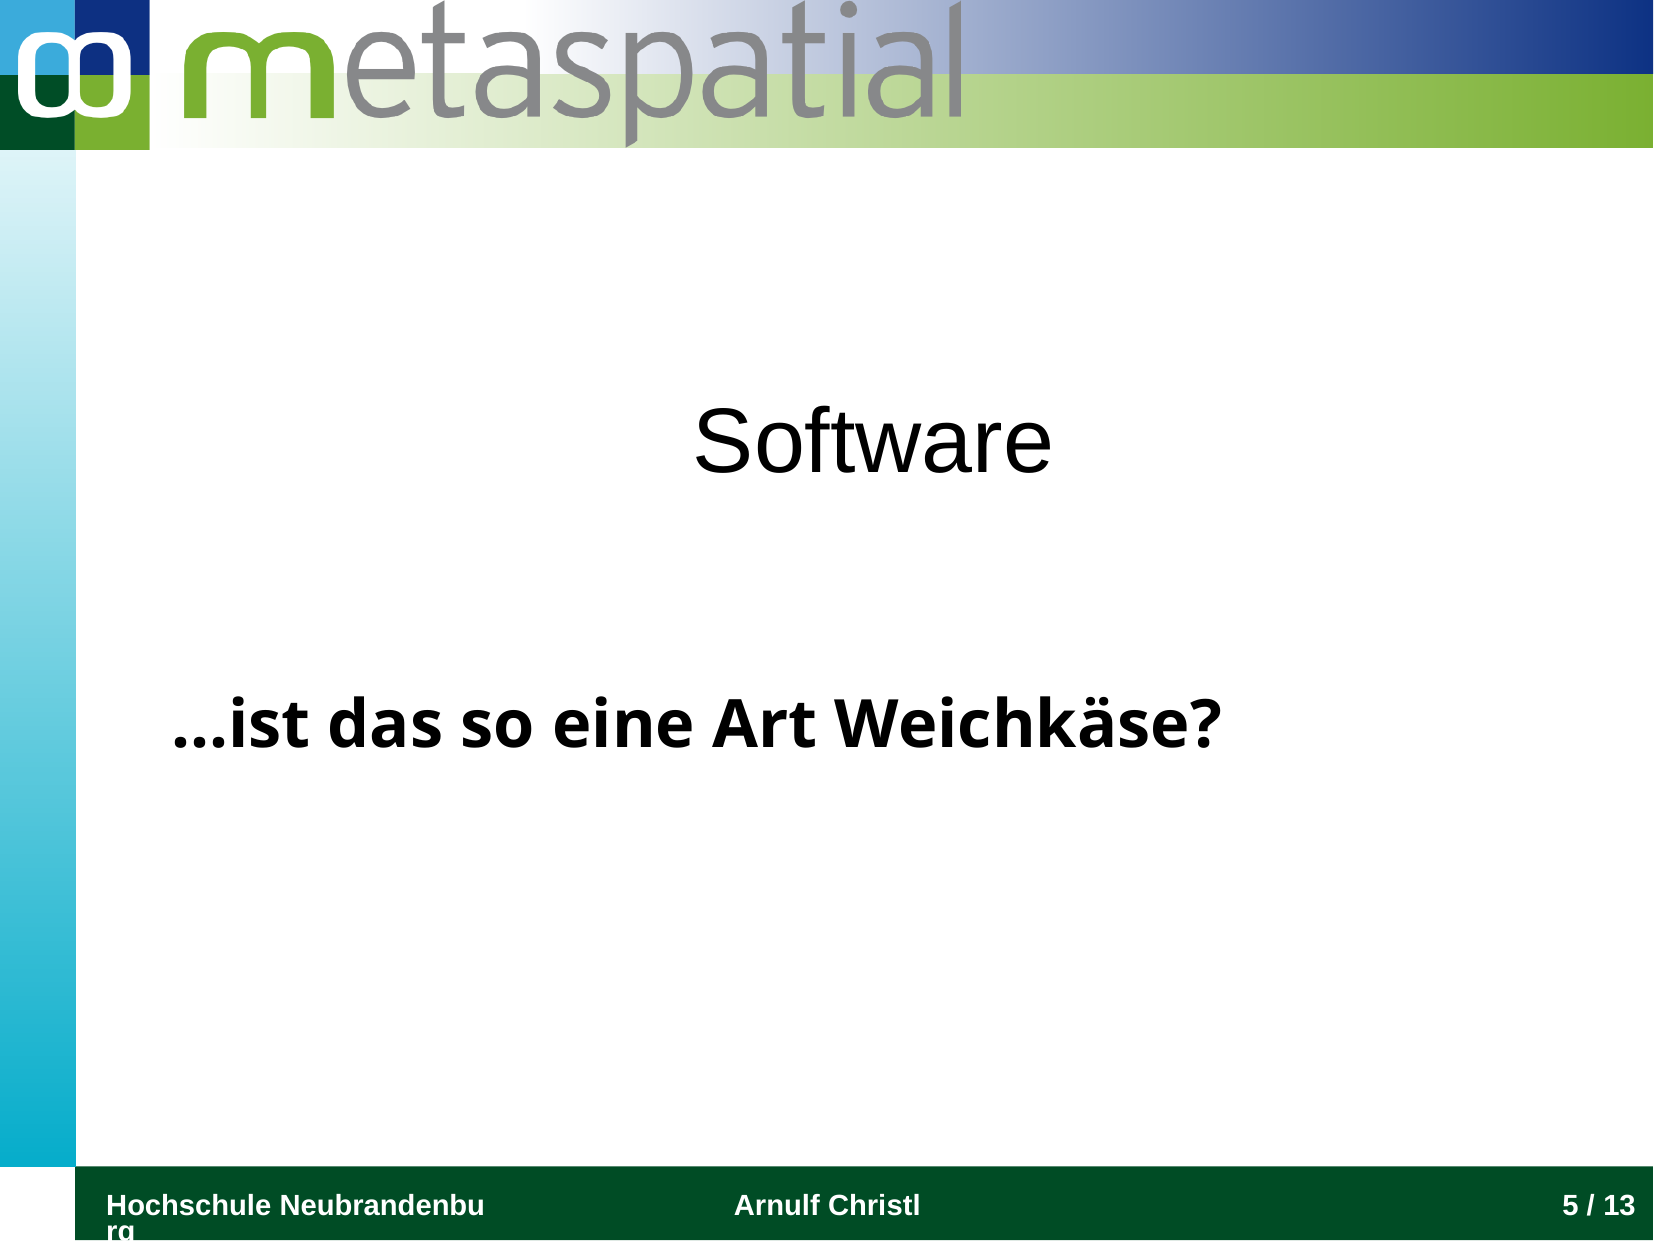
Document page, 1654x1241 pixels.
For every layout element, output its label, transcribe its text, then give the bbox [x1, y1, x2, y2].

picture [0, 0, 961, 150]
title Software [177, 380, 1571, 502]
list ...ist das so eine Art Weichkäse? [171, 676, 1595, 1075]
